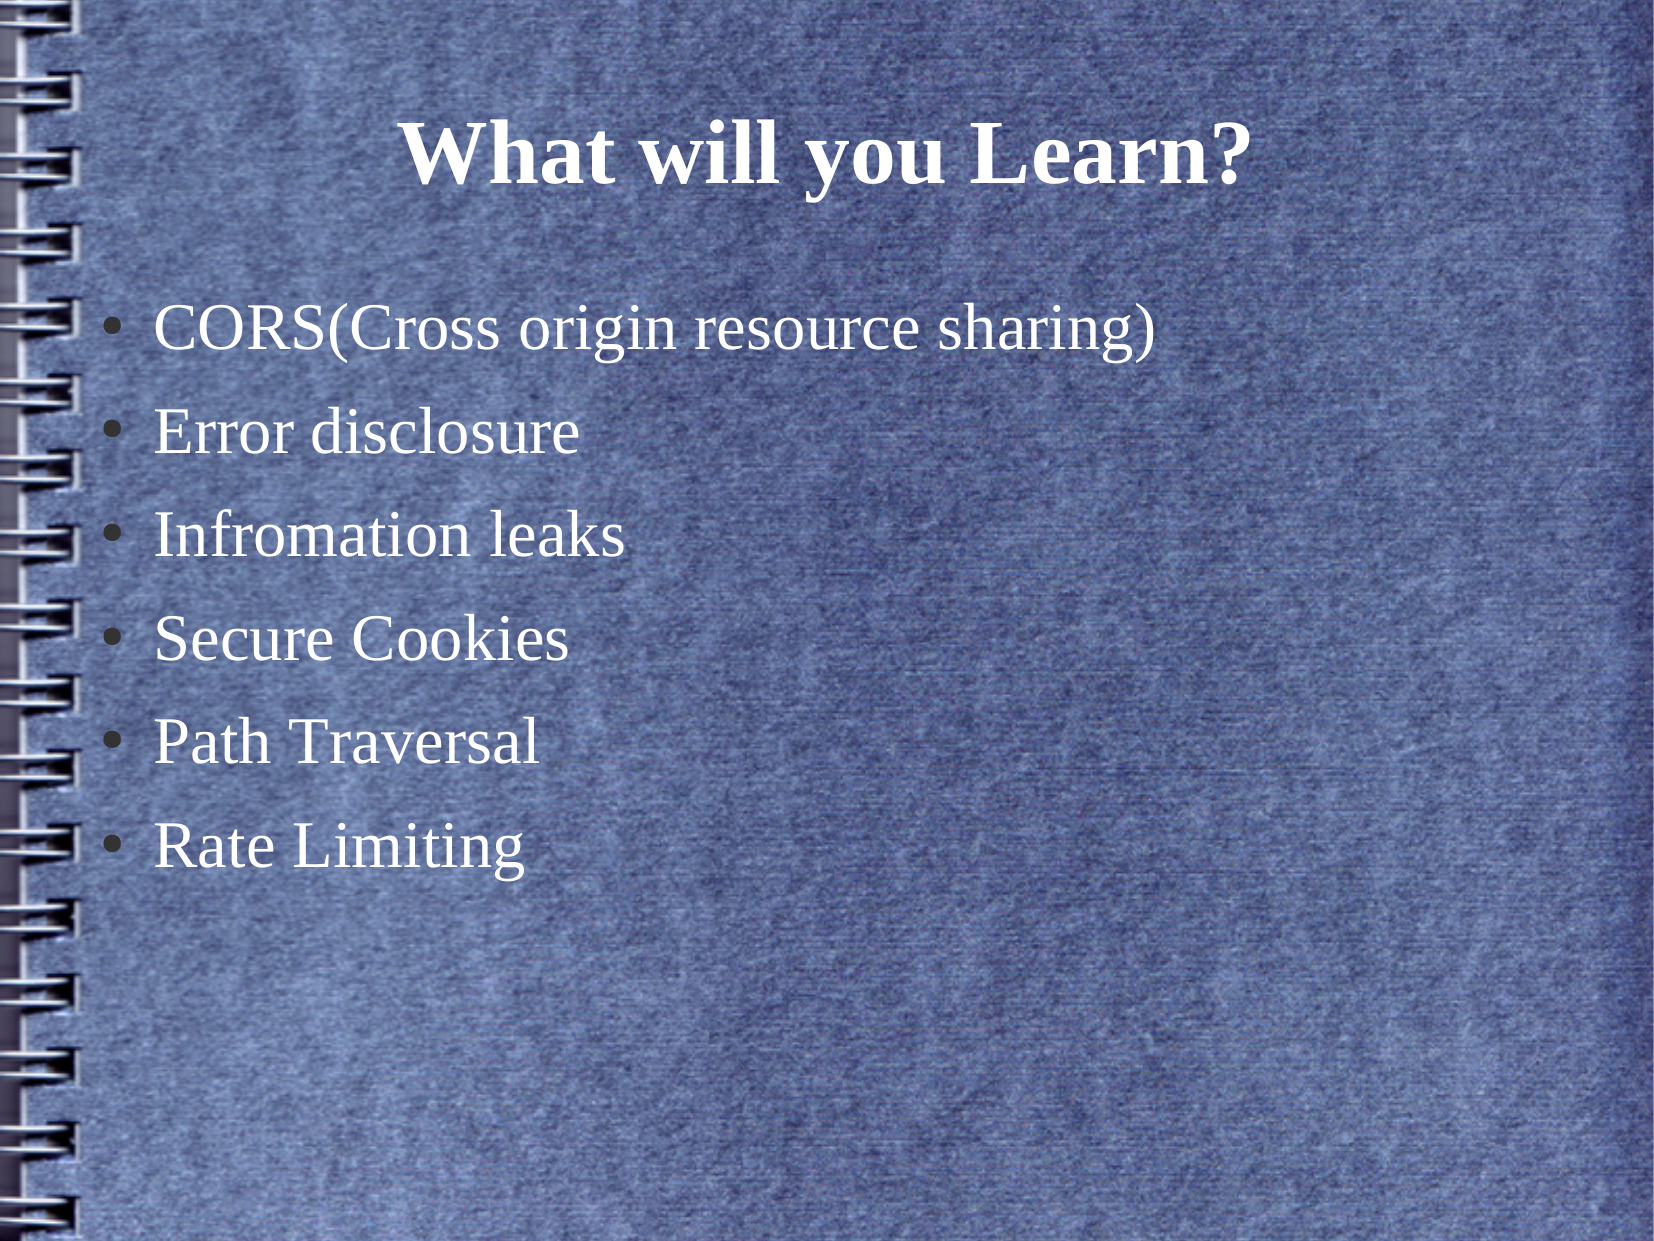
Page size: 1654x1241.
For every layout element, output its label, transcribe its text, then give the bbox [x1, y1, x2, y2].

list CORS(Cross origin resource sharing) Error disclosure Infromation leaks Secure Cookies Path Traversal Rate Limiting [82, 290, 1571, 1109]
picture [0, 0, 1654, 1241]
title What will you Learn? [82, 49, 1571, 257]
